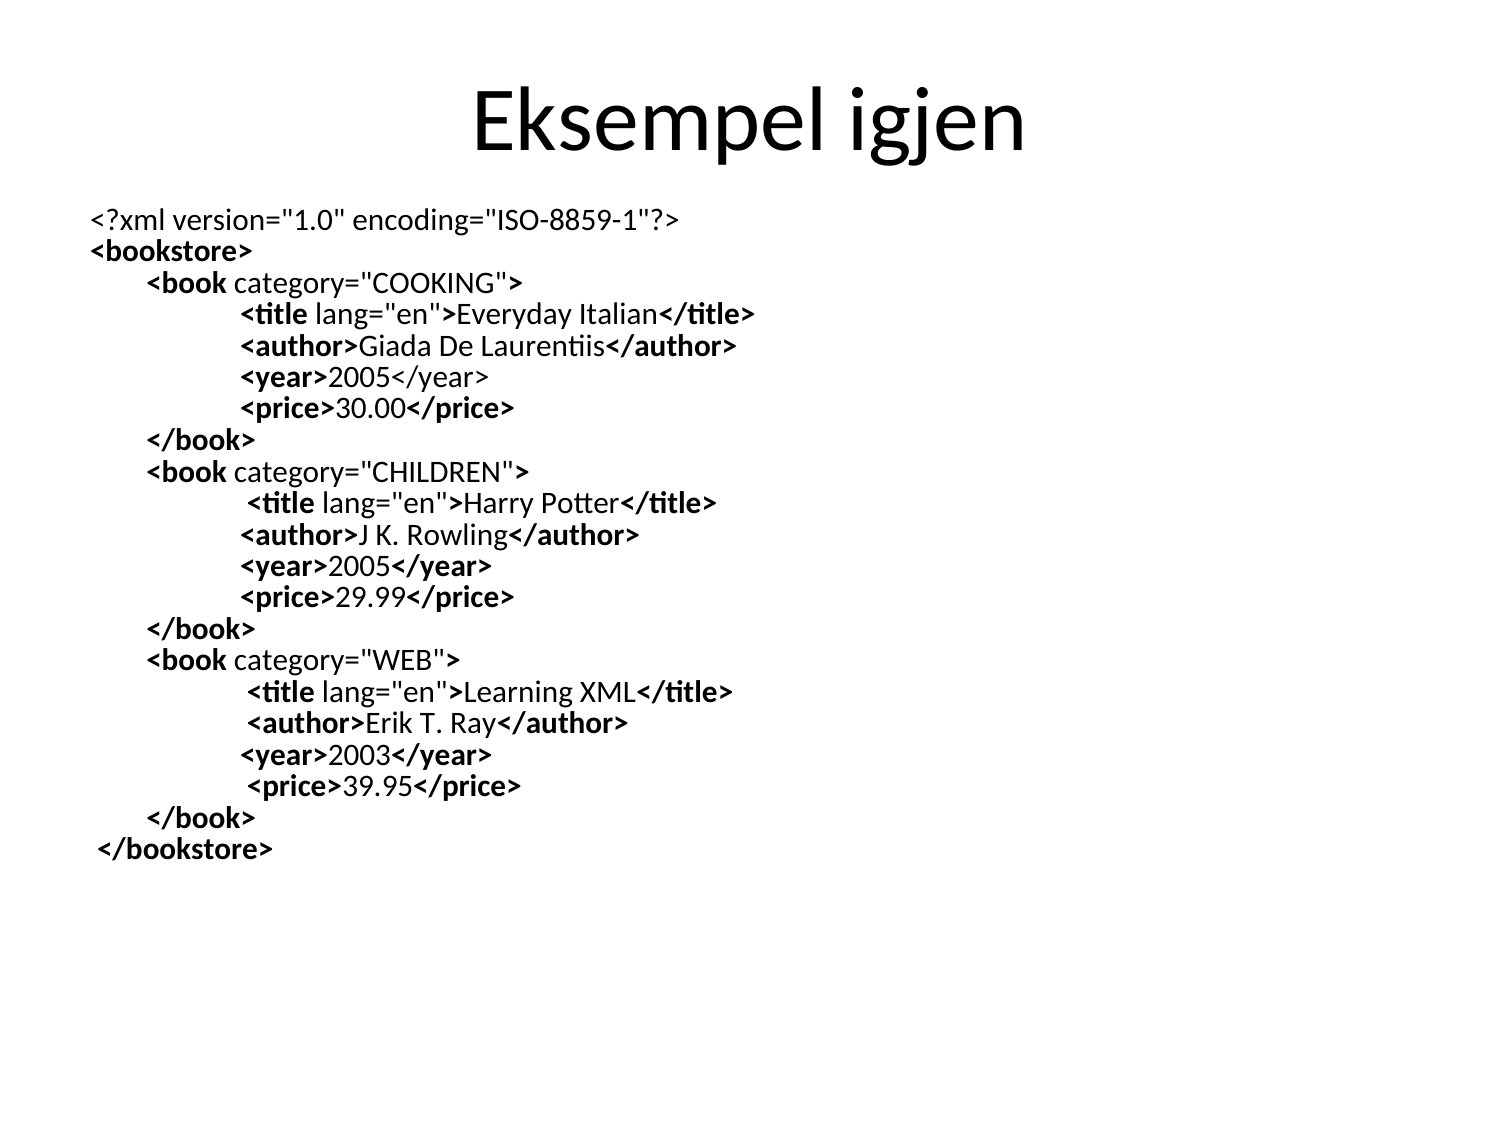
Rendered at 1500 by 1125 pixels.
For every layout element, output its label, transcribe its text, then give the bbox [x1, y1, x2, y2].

list <?xml version="1.0" encoding="ISO-8859-1"?> <bookstore> <book category="COOKING"> <title lang="en">Everyday Italian</title> <author>Giada De Laurentiis</author> <year>2005</year> <price>30.00</price> </book> <book category="CHILDREN"> <title lang="en">Harry Potter</title> <author>J K. Rowling</author> <year>2005</year> <price>29.99</price> </book> <book category="WEB"> <title lang="en">Learning XML</title> <author>Erik T. Ray</author> <year>2003</year> <price>39.95</price> </book> </bookstore> [75, 199, 1426, 1102]
title Eksempel igjen [75, 45, 1426, 199]
